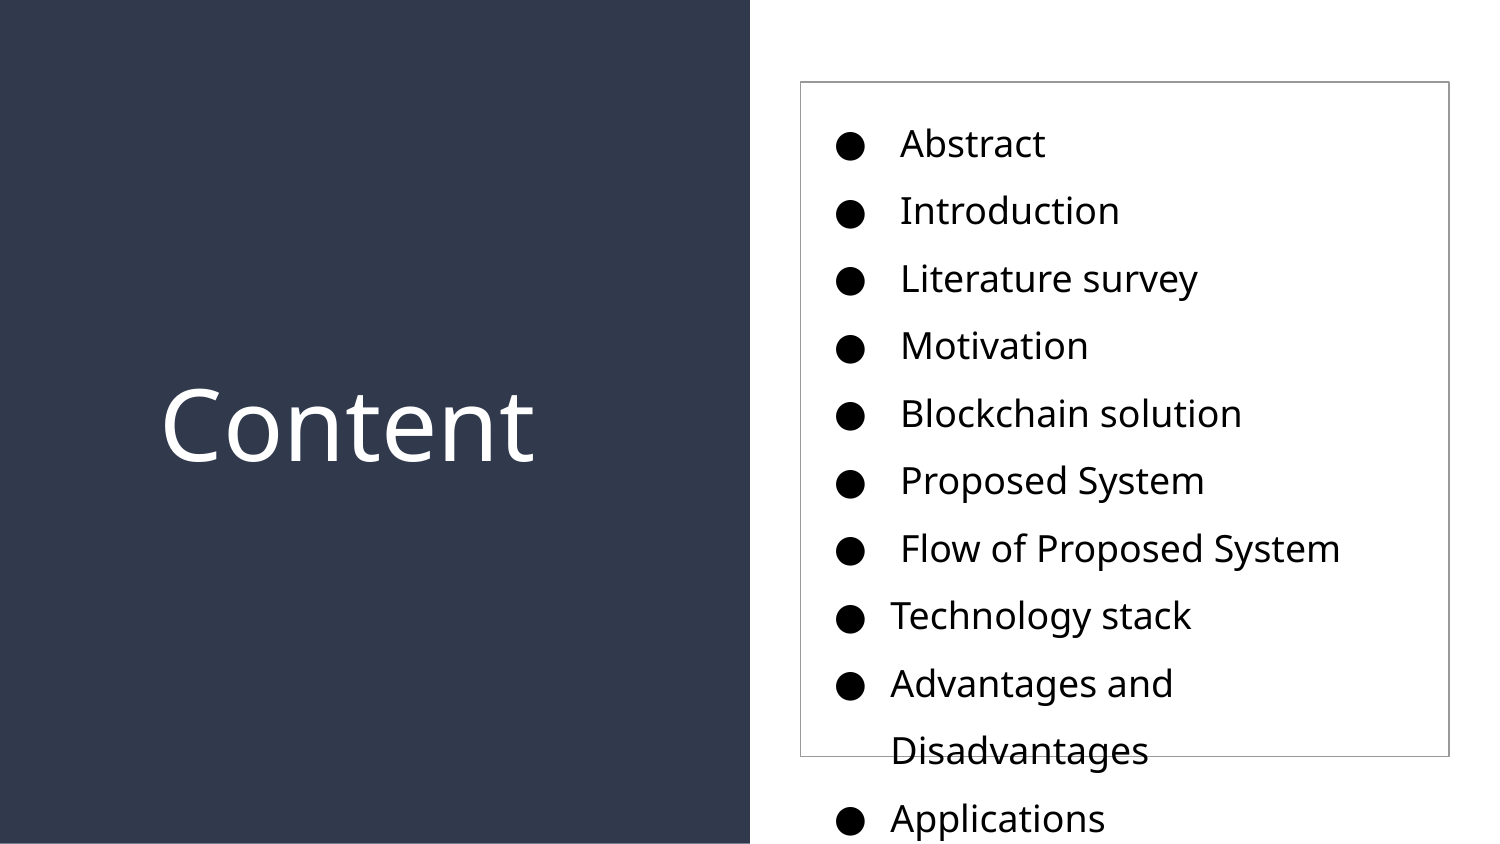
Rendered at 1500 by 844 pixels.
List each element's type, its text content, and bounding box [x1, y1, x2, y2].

title Content [144, 275, 602, 569]
list Abstract Introduction Literature survey Motivation Blockchain solution Proposed System Flow of Proposed System Technology stack Advantages and Disadvantages Applications [800, 82, 1449, 757]
